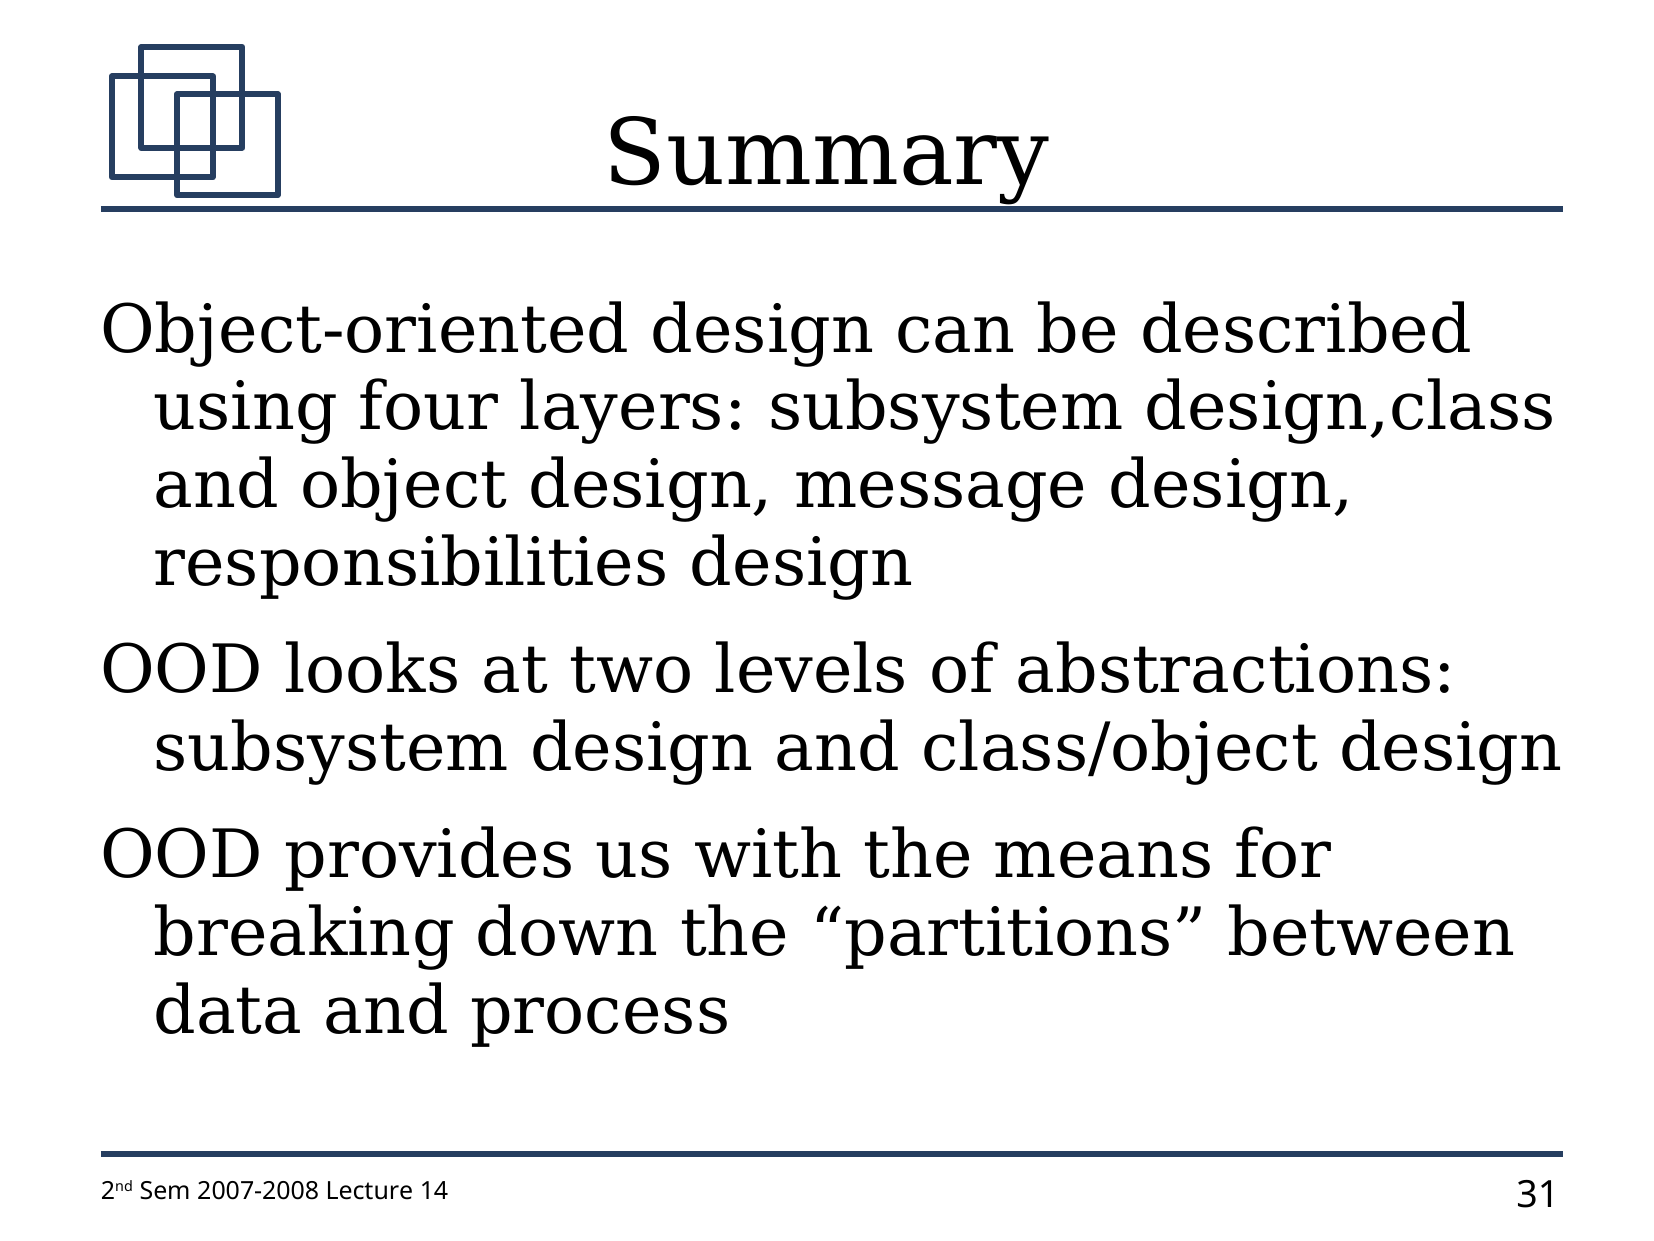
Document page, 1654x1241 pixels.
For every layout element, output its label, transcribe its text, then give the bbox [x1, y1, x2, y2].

title Summary [82, 49, 1571, 257]
list Object-oriented design can be described using four layers: subsystem design,class and object design, message design, responsibilities design OOD looks at two levels of abstractions: subsystem design and class/object design OOD provides us with the means for breaking down the “partitions” between data and process [82, 290, 1571, 1109]
